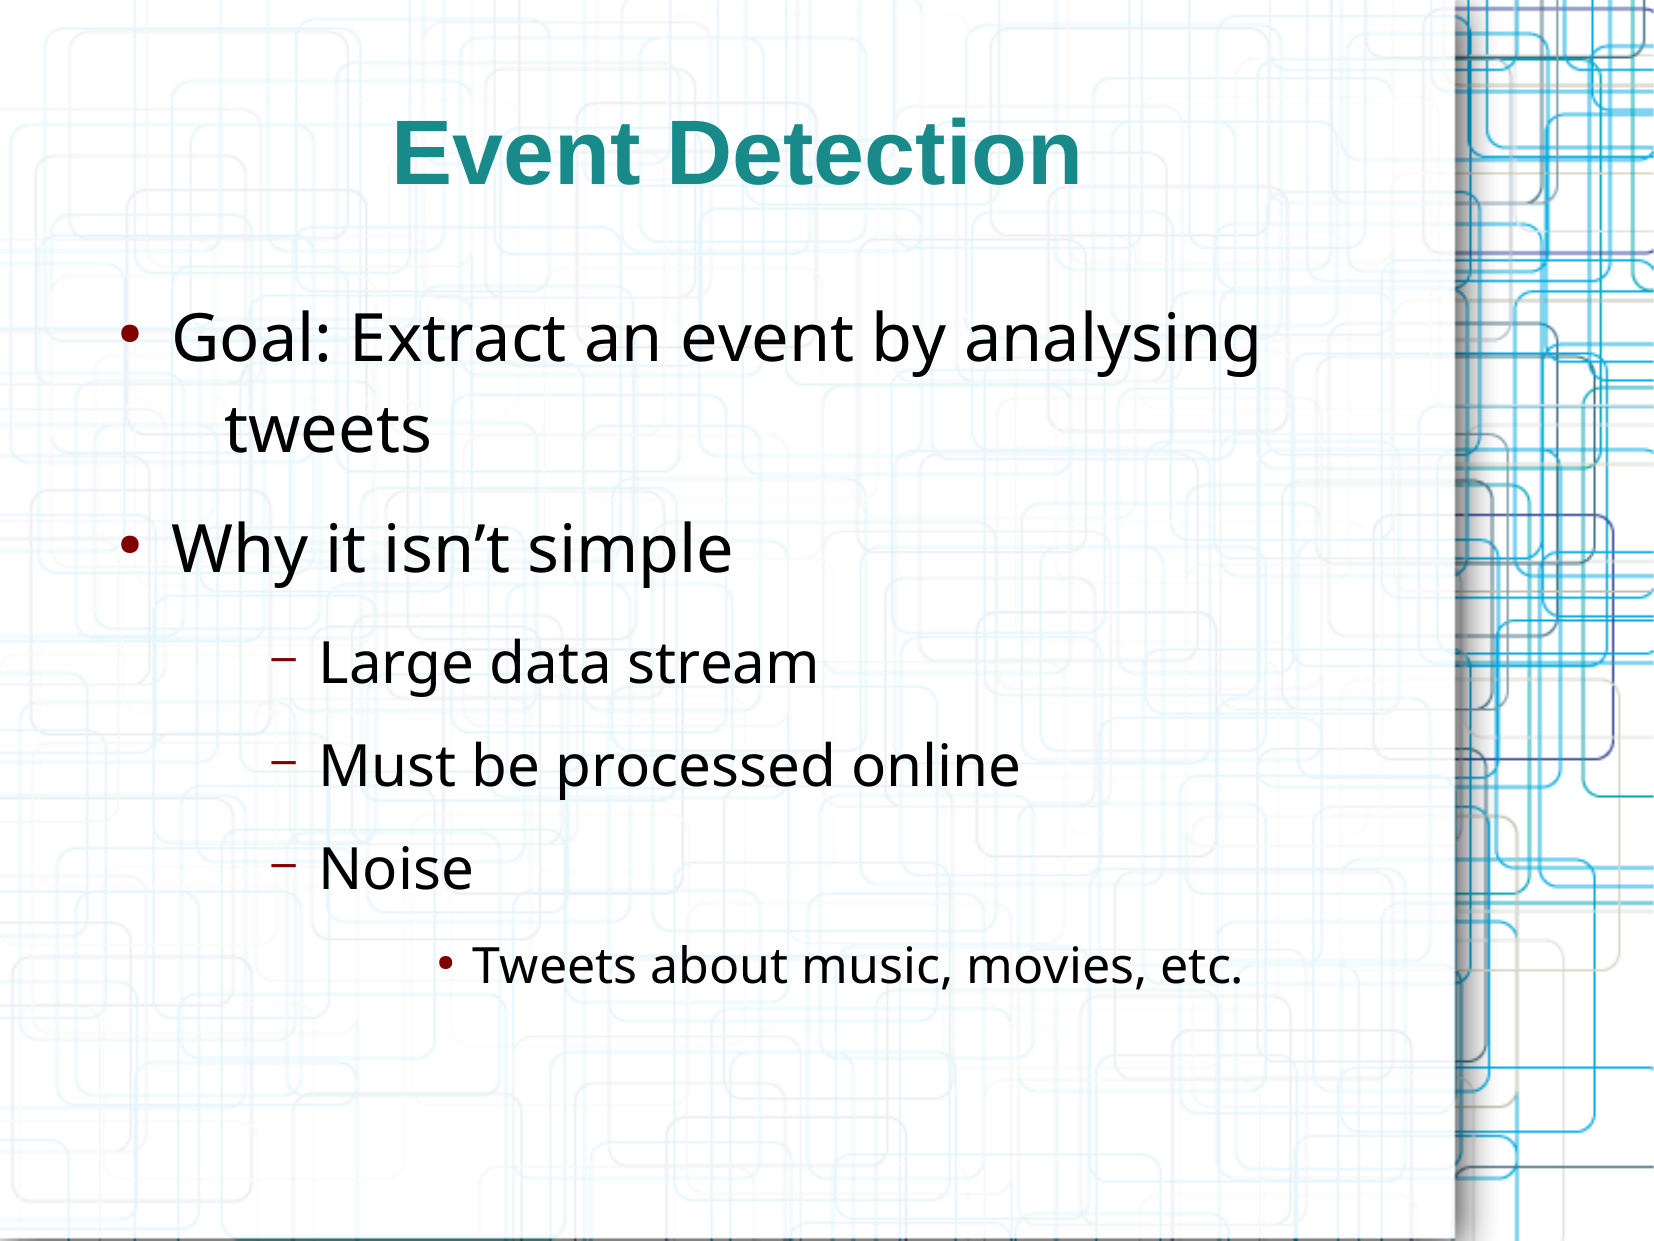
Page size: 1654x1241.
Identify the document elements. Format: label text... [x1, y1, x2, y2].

title Event Detection [59, 49, 1418, 257]
picture [0, 0, 1654, 1241]
list Goal: Extract an event by analysing tweets Why it isn’t simple Large data stream Must be processed online Noise Tweets about music, movies, etc. [82, 290, 1418, 1010]
